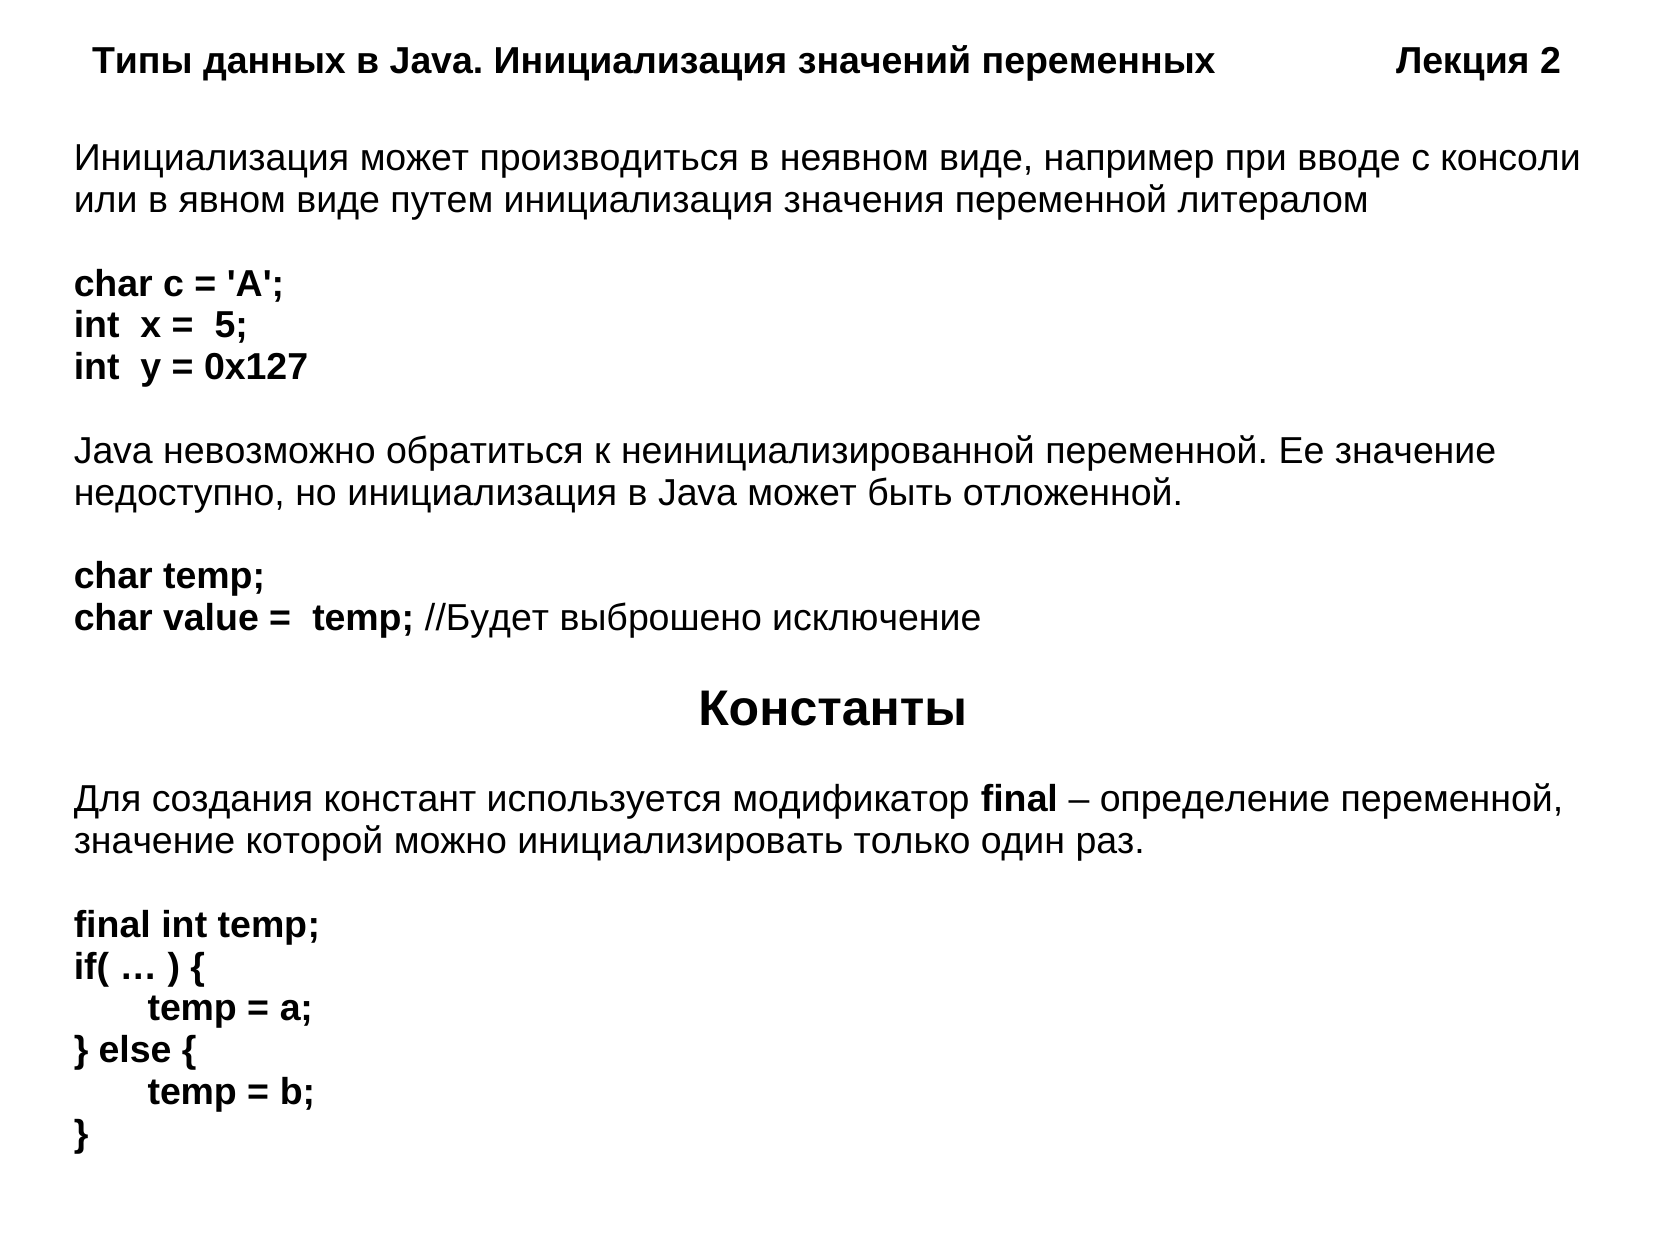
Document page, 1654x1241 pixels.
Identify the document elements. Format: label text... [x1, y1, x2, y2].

text_box Инициализация может производиться в неявном виде, например при вводе с консоли или в явном виде путем инициализация значения переменной литералом char с = 'A'; int x = 5; int y = 0x127 Java невозможно обратиться к неинициализированной переменной. Ее значение недоступно, но инициализация в Java может быть отложенной. char temp; char value = temp; //Будет выброшено исключение Константы Для создания констант используется модификатор final – определение переменной, значение которой можно инициализировать только один раз. final int temp; if( … ) { temp = a; } else { temp = b; } [59, 129, 1607, 1241]
text_box Типы данных в Java. Инициализация значений переменных Лекция 2 [82, 25, 1571, 95]
